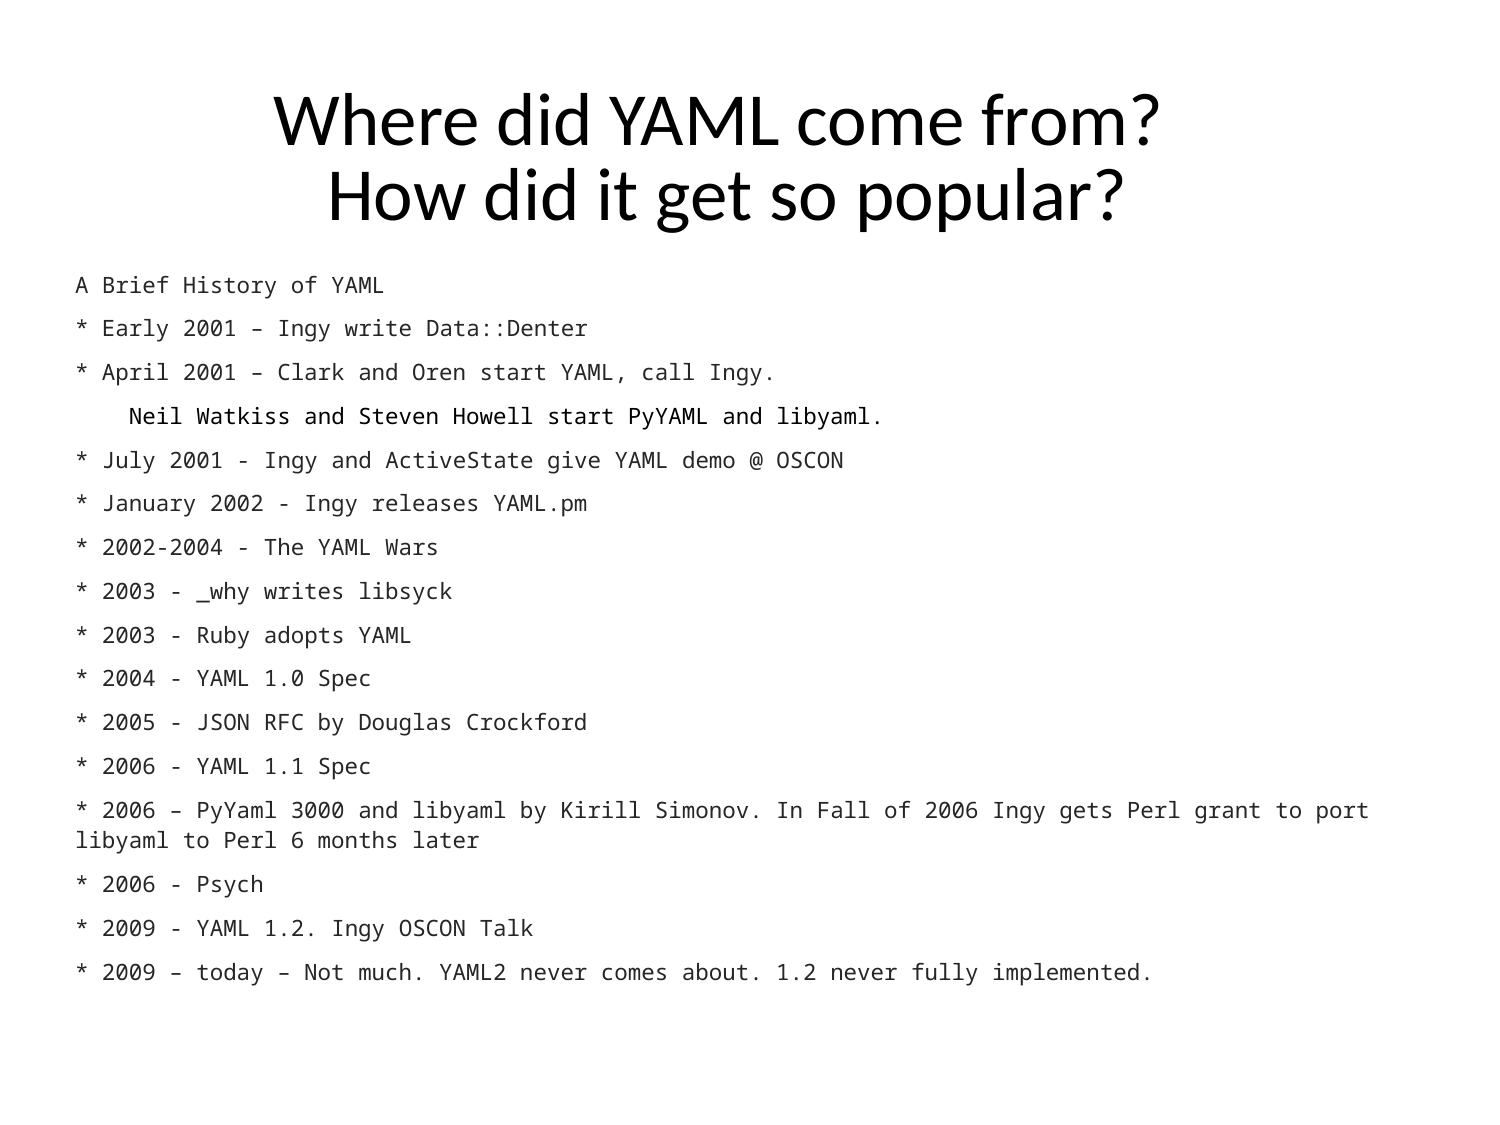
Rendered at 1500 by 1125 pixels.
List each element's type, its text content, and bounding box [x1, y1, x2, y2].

title Where did YAML come from? How did it get so popular? [90, 43, 1365, 269]
list A Brief History of YAML * Early 2001 – Ingy write Data::Denter * April 2001 – Clark and Oren start YAML, call Ingy. Neil Watkiss and Steven Howell start PyYAML and libyaml. * July 2001 - Ingy and ActiveState give YAML demo @ OSCON * January 2002 - Ingy releases YAML.pm * 2002-2004 - The YAML Wars * 2003 - _why writes libsyck * 2003 - Ruby adopts YAML * 2004 - YAML 1.0 Spec * 2005 - JSON RFC by Douglas Crockford * 2006 - YAML 1.1 Spec * 2006 – PyYaml 3000 and libyaml by Kirill Simonov. In Fall of 2006 Ingy gets Perl grant to port libyaml to Perl 6 months later * 2006 - Psych * 2009 - YAML 1.2. Ingy OSCON Talk * 2009 – today – Not much. YAML2 never comes about. 1.2 never fully implemented. [75, 269, 1411, 991]
